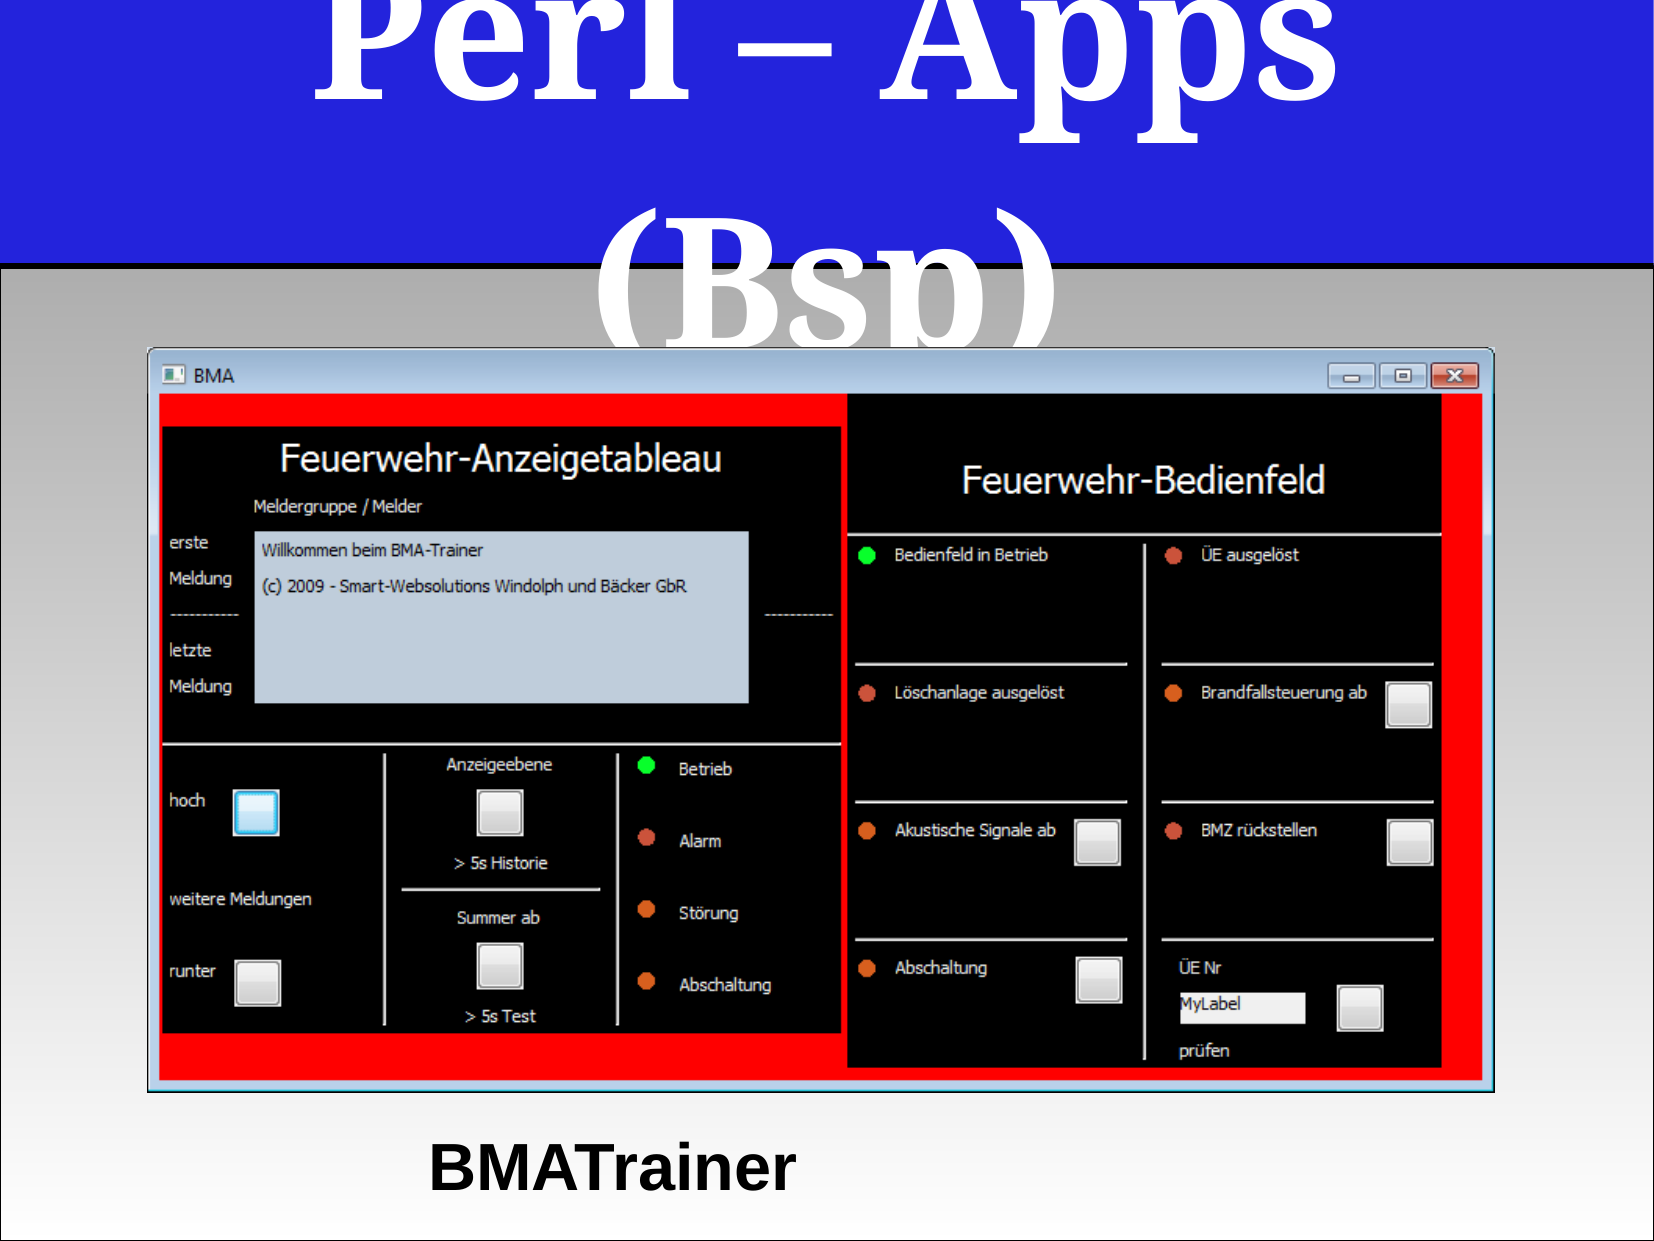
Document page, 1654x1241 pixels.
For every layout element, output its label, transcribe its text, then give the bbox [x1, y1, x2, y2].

picture [147, 347, 1495, 1093]
title Perl – Apps (Bsp) [82, 49, 1571, 257]
text_box BMATrainer [413, 1122, 813, 1212]
